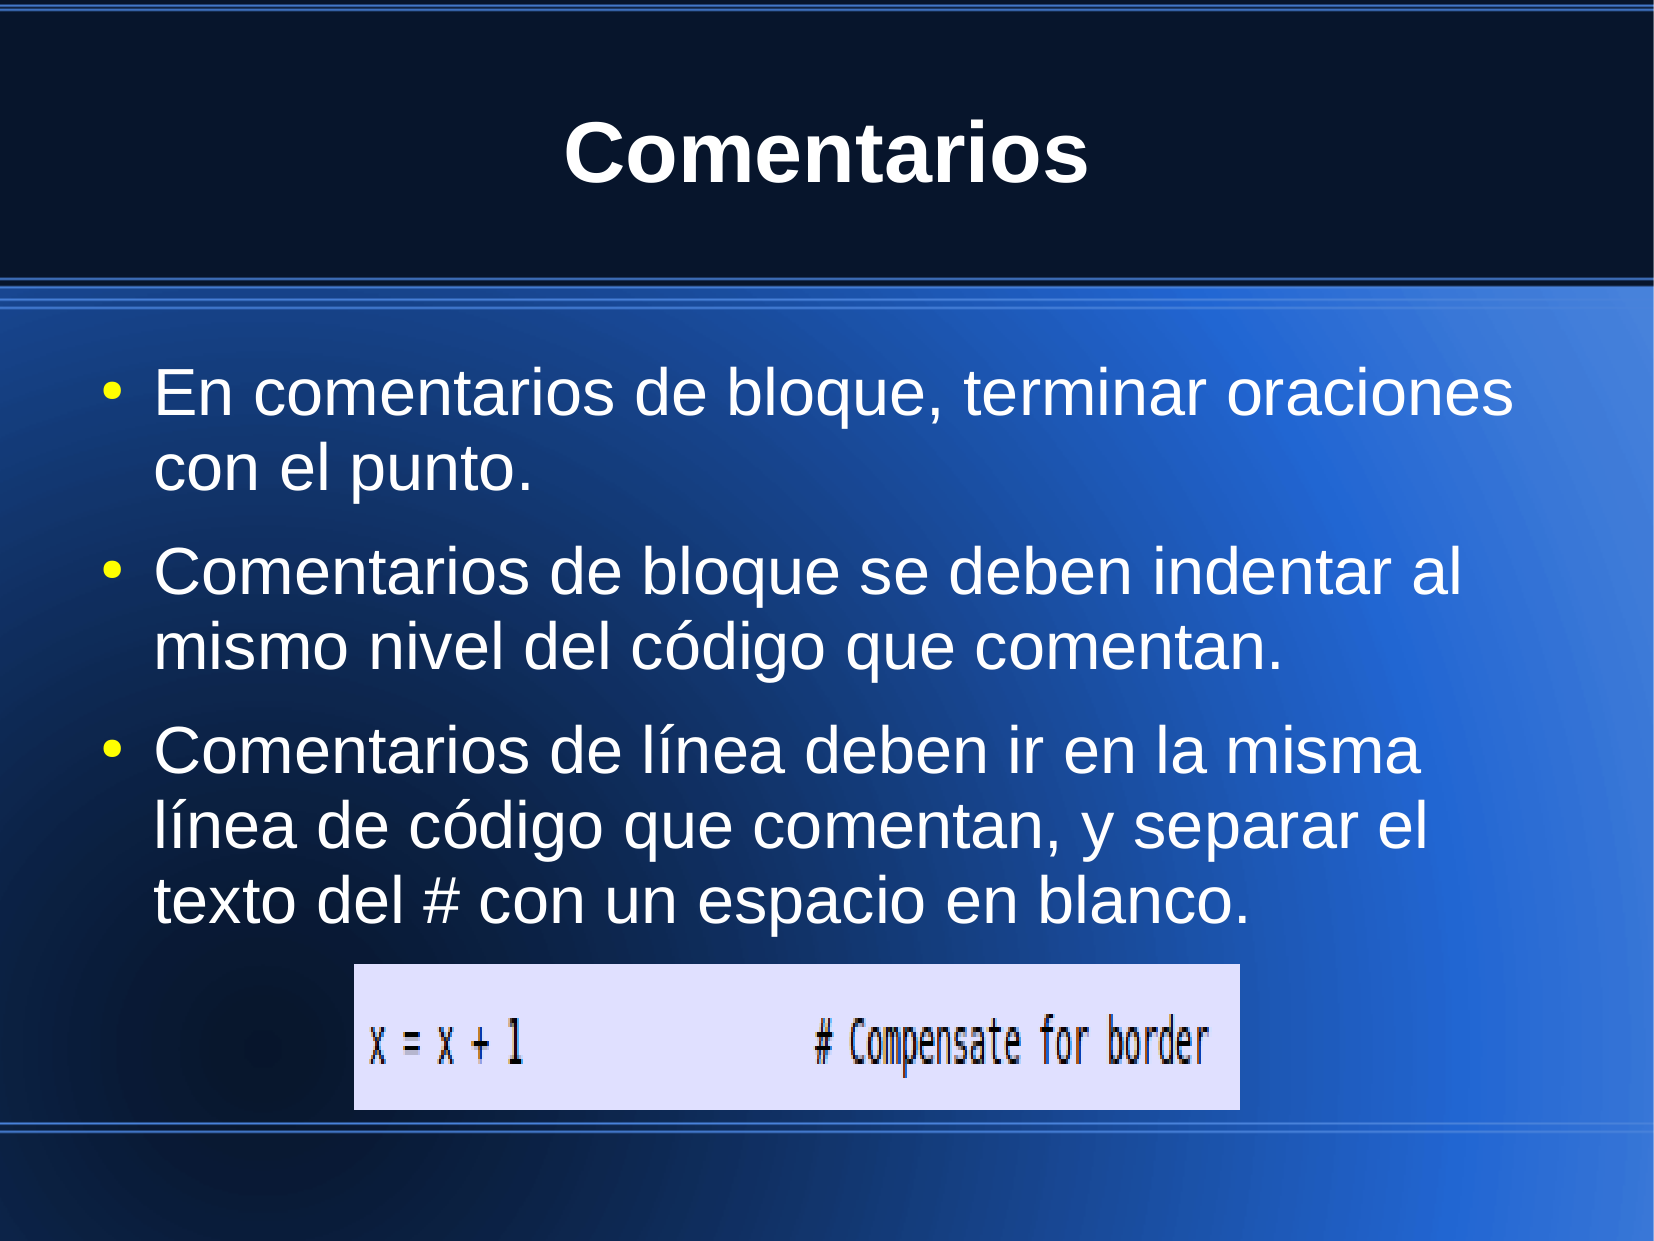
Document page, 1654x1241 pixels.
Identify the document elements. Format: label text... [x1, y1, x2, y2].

title Comentarios [82, 49, 1571, 257]
list En comentarios de bloque, terminar oraciones con el punto. Comentarios de bloque se deben indentar al mismo nivel del código que comentan. Comentarios de línea deben ir en la misma línea de código que comentan, y separar el texto del # con un espacio en blanco. [82, 355, 1571, 1075]
picture [0, 0, 1654, 1241]
